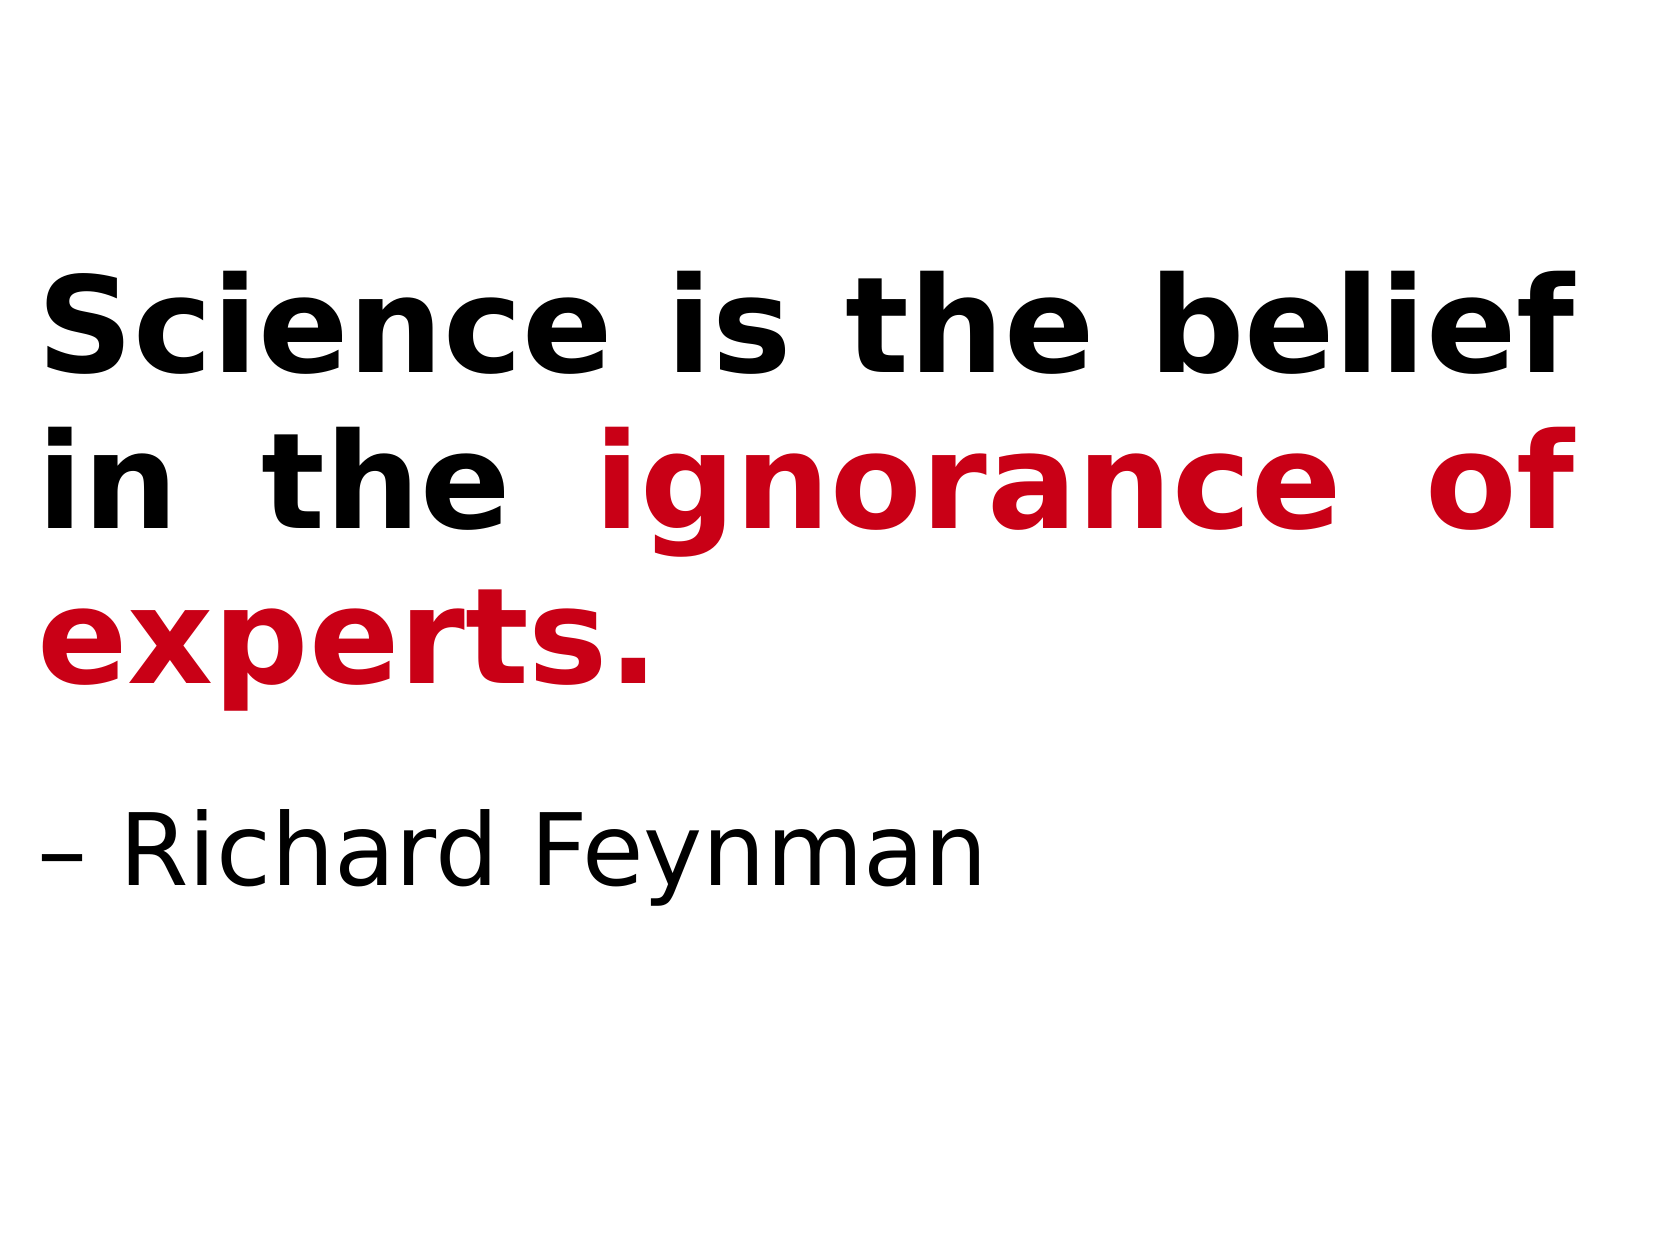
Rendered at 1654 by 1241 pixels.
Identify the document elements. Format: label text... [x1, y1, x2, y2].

subtitle Science is the belief in the ignorance of experts. – Richard Feynman [37, 49, 1576, 1109]
